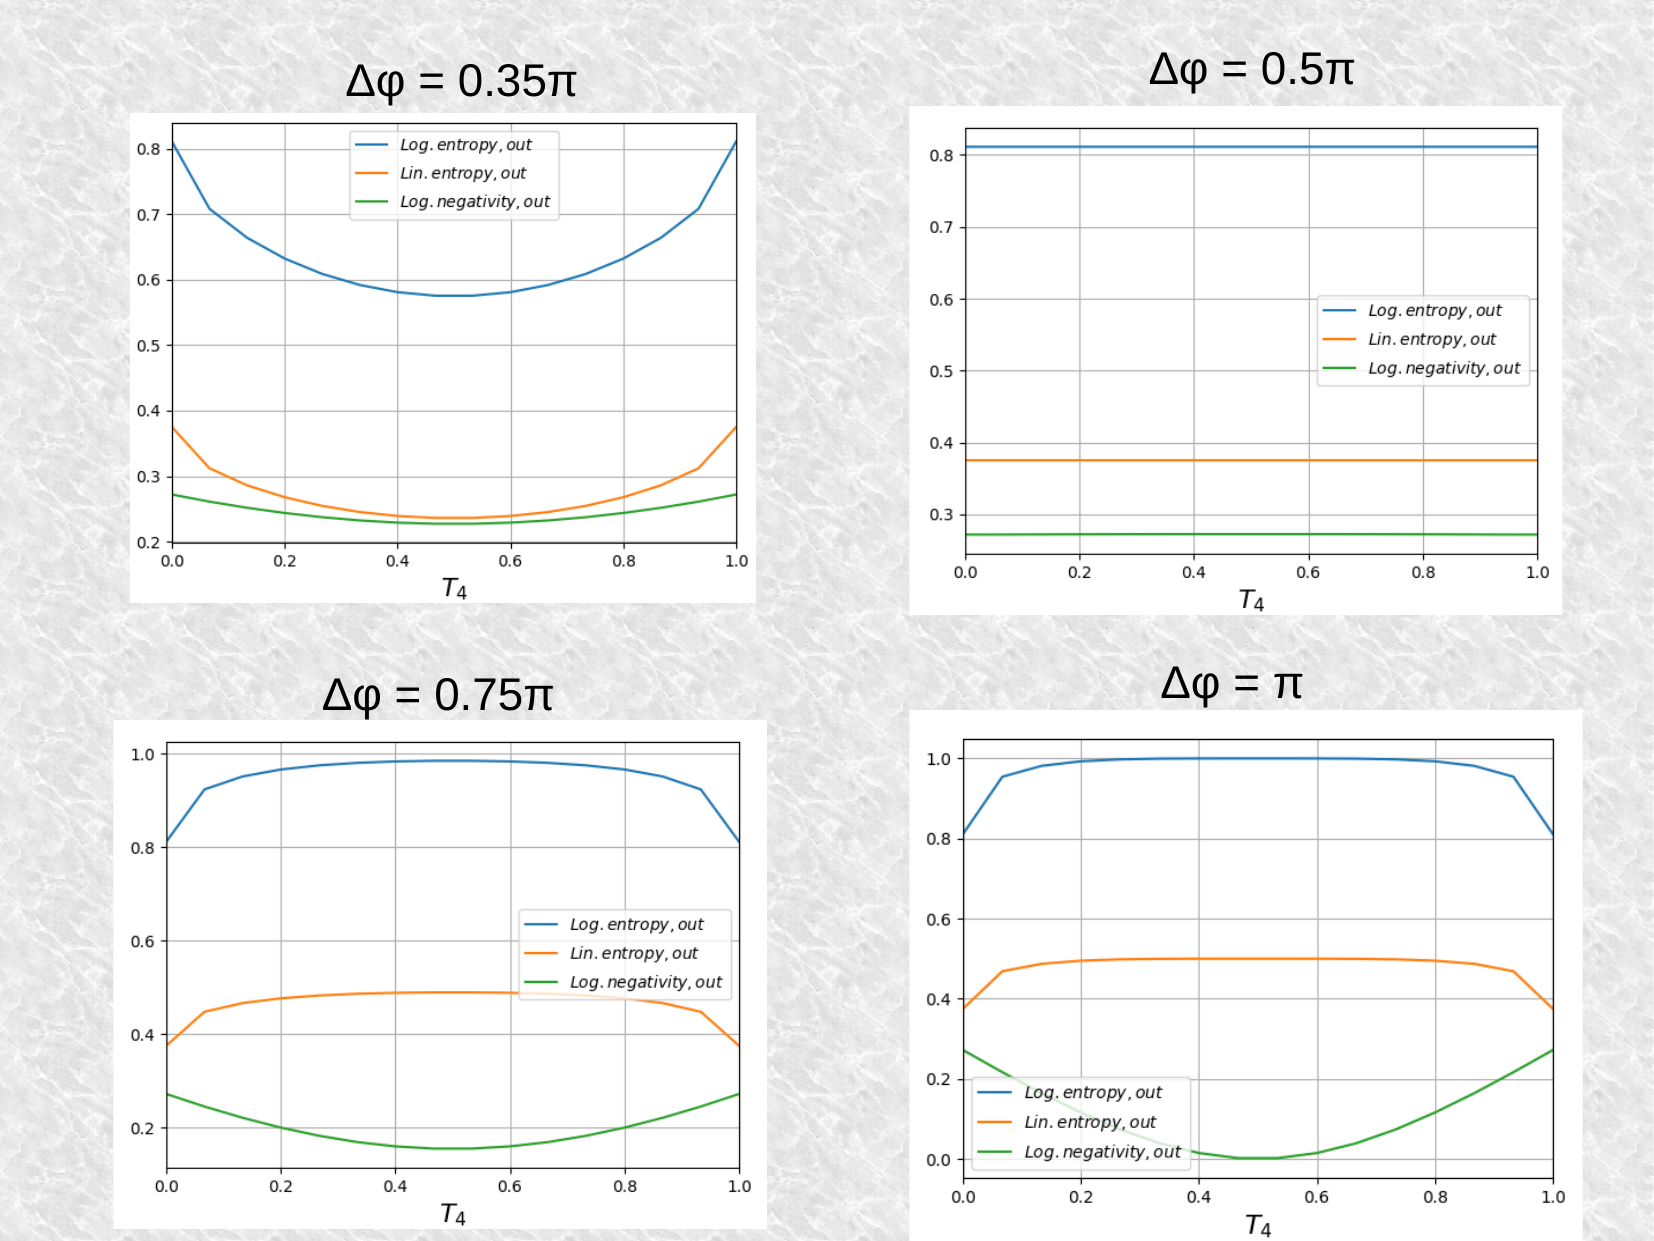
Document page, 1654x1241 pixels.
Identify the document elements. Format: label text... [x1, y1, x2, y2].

text_box Δφ = 0.35π [330, 47, 626, 113]
text_box Δφ = 0.75π [307, 661, 591, 733]
picture [0, 0, 1654, 1241]
text_box Δφ = 0.5π [1133, 35, 1394, 107]
text_box Δφ = π [1145, 649, 1406, 721]
